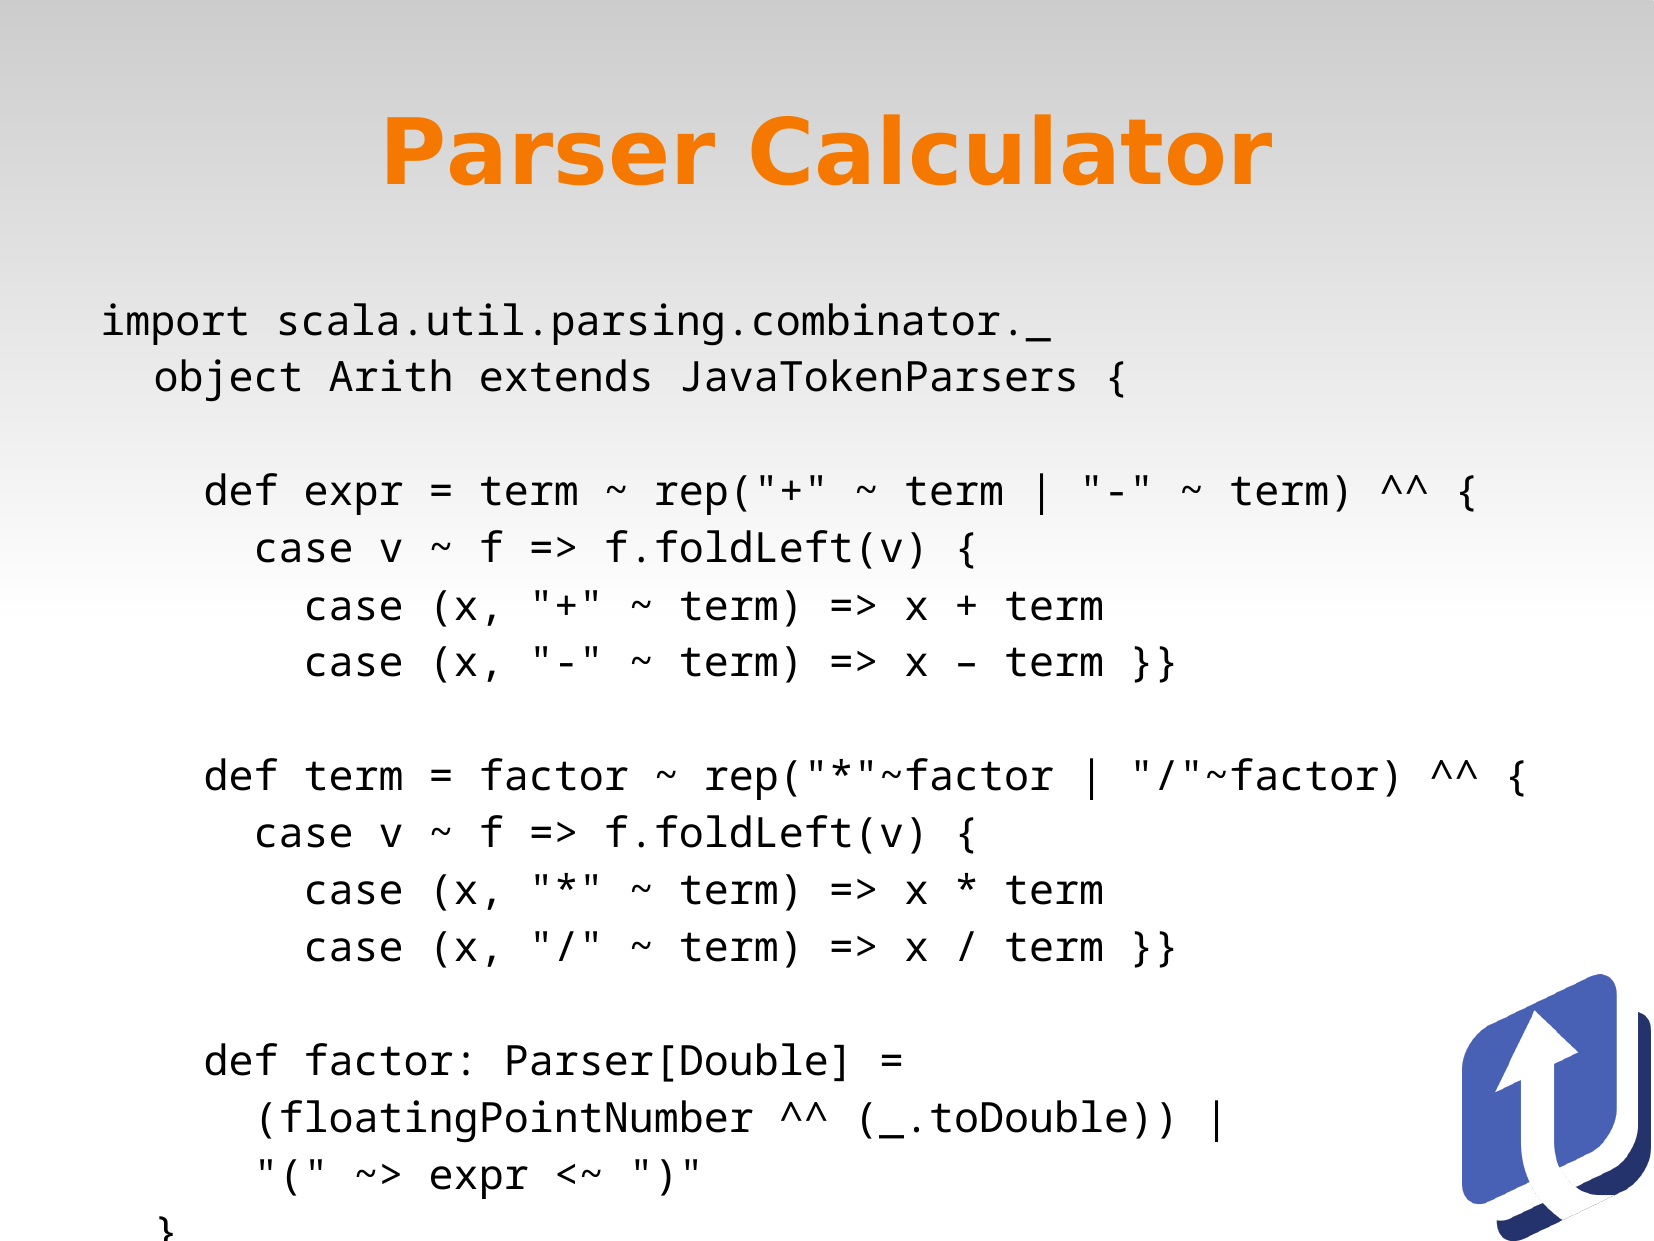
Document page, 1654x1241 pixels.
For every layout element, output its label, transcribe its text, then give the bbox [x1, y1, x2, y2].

title Parser Calculator [82, 56, 1571, 250]
picture [1462, 974, 1651, 1241]
list import scala.util.parsing.combinator._ object Arith extends JavaTokenParsers { def expr = term ~ rep("+" ~ term | "-" ~ term) ^^ { case v ~ f => f.foldLeft(v) { case (x, "+" ~ term) => x + term case (x, "-" ~ term) => x – term }} def term = factor ~ rep("*"~factor | "/"~factor) ^^ { case v ~ f => f.foldLeft(v) { case (x, "*" ~ term) => x * term case (x, "/" ~ term) => x / term }} def factor: Parser[Double] = (floatingPointNumber ^^ (_.toDouble)) | "(" ~> expr <~ ")" } [82, 290, 1571, 1116]
